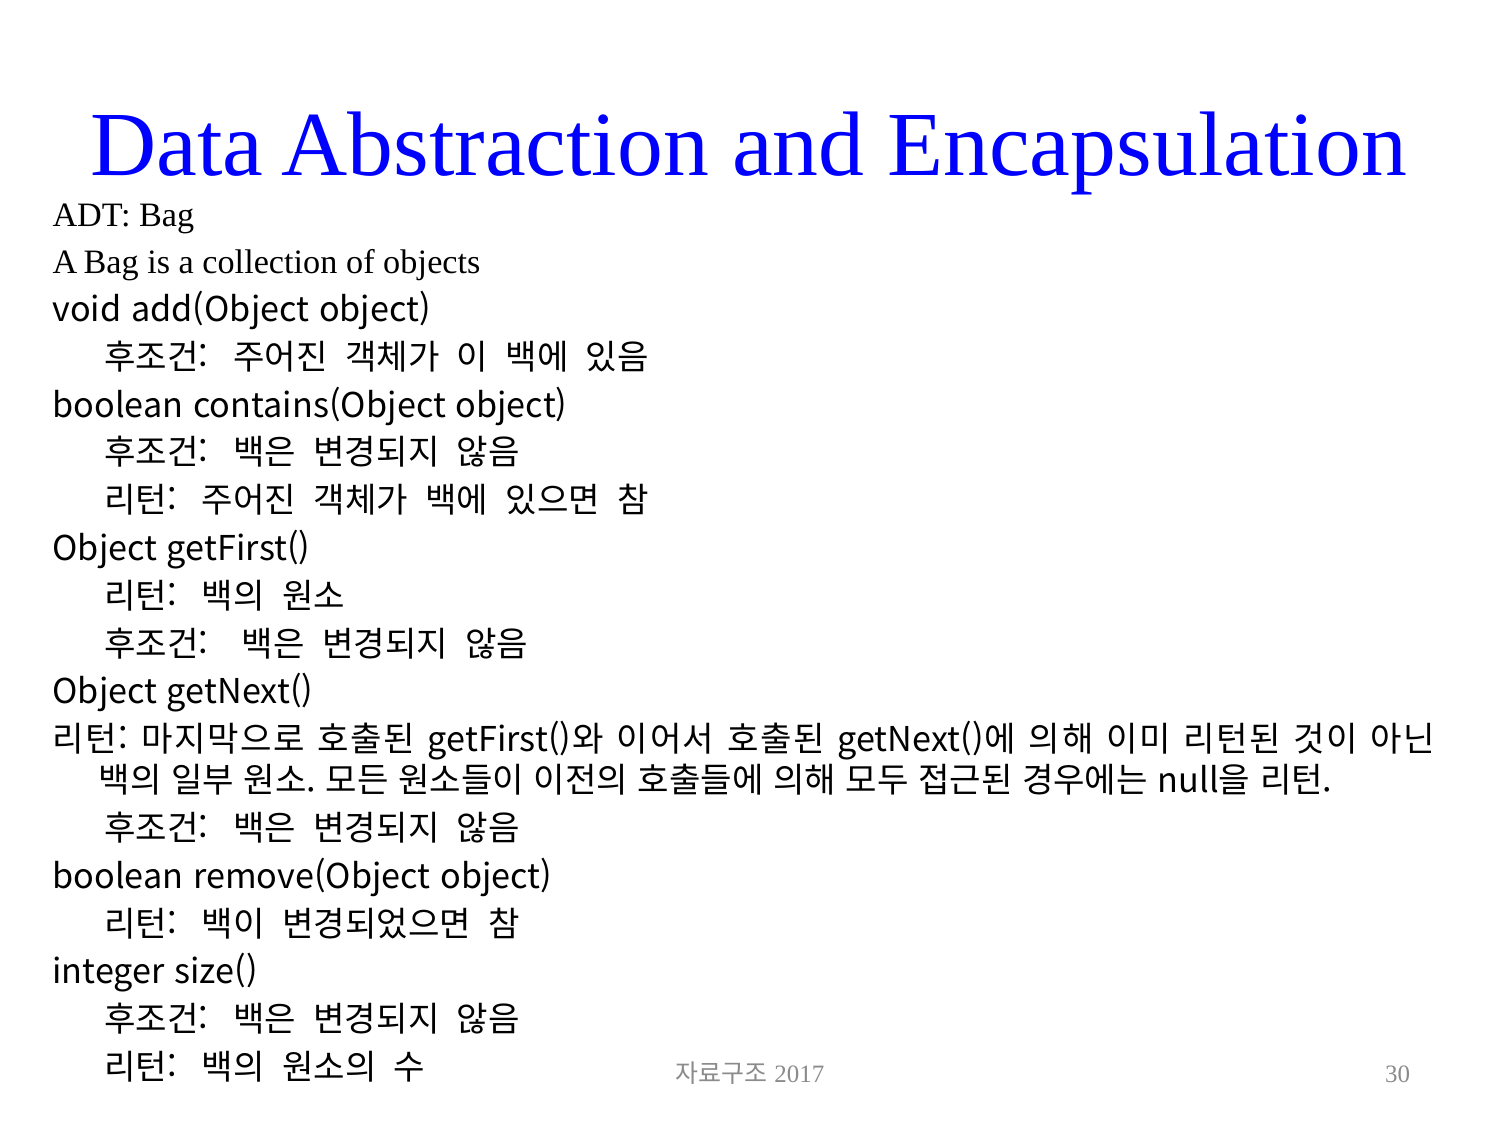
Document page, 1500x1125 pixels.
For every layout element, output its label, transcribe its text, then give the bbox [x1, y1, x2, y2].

slide_number <숫자> [1074, 1042, 1425, 1103]
list ADT: Bag A Bag is a collection of objects void add(Object object) 후조건: 주어진 객체가 이 백에 있음 boolean contains(Object object) 후조건: 백은 변경되지 않음 리턴: 주어진 객체가 백에 있으면 참 Object getFirst() 리턴: 백의 원소 후조건: 백은 변경되지 않음 Object getNext() 리턴: 마지막으로 호출된 getFirst()와 이어서 호출된 getNext()에 의해 이미 리턴된 것이 아닌 백의 일부 원소. 모든 원소들이 이전의 호출들에 의해 모두 접근된 경우에는 null을 리턴. 후조건: 백은 변경되지 않음 boolean remove(Object object) 리턴: 백이 변경되었으면 참 integer size() 후조건: 백은 변경되지 않음 리턴: 백의 원소의 수 [37, 184, 1450, 1094]
title Data Abstraction and Encapsulation [75, 45, 1425, 184]
footer 자료구조 2017 [512, 1042, 988, 1103]
